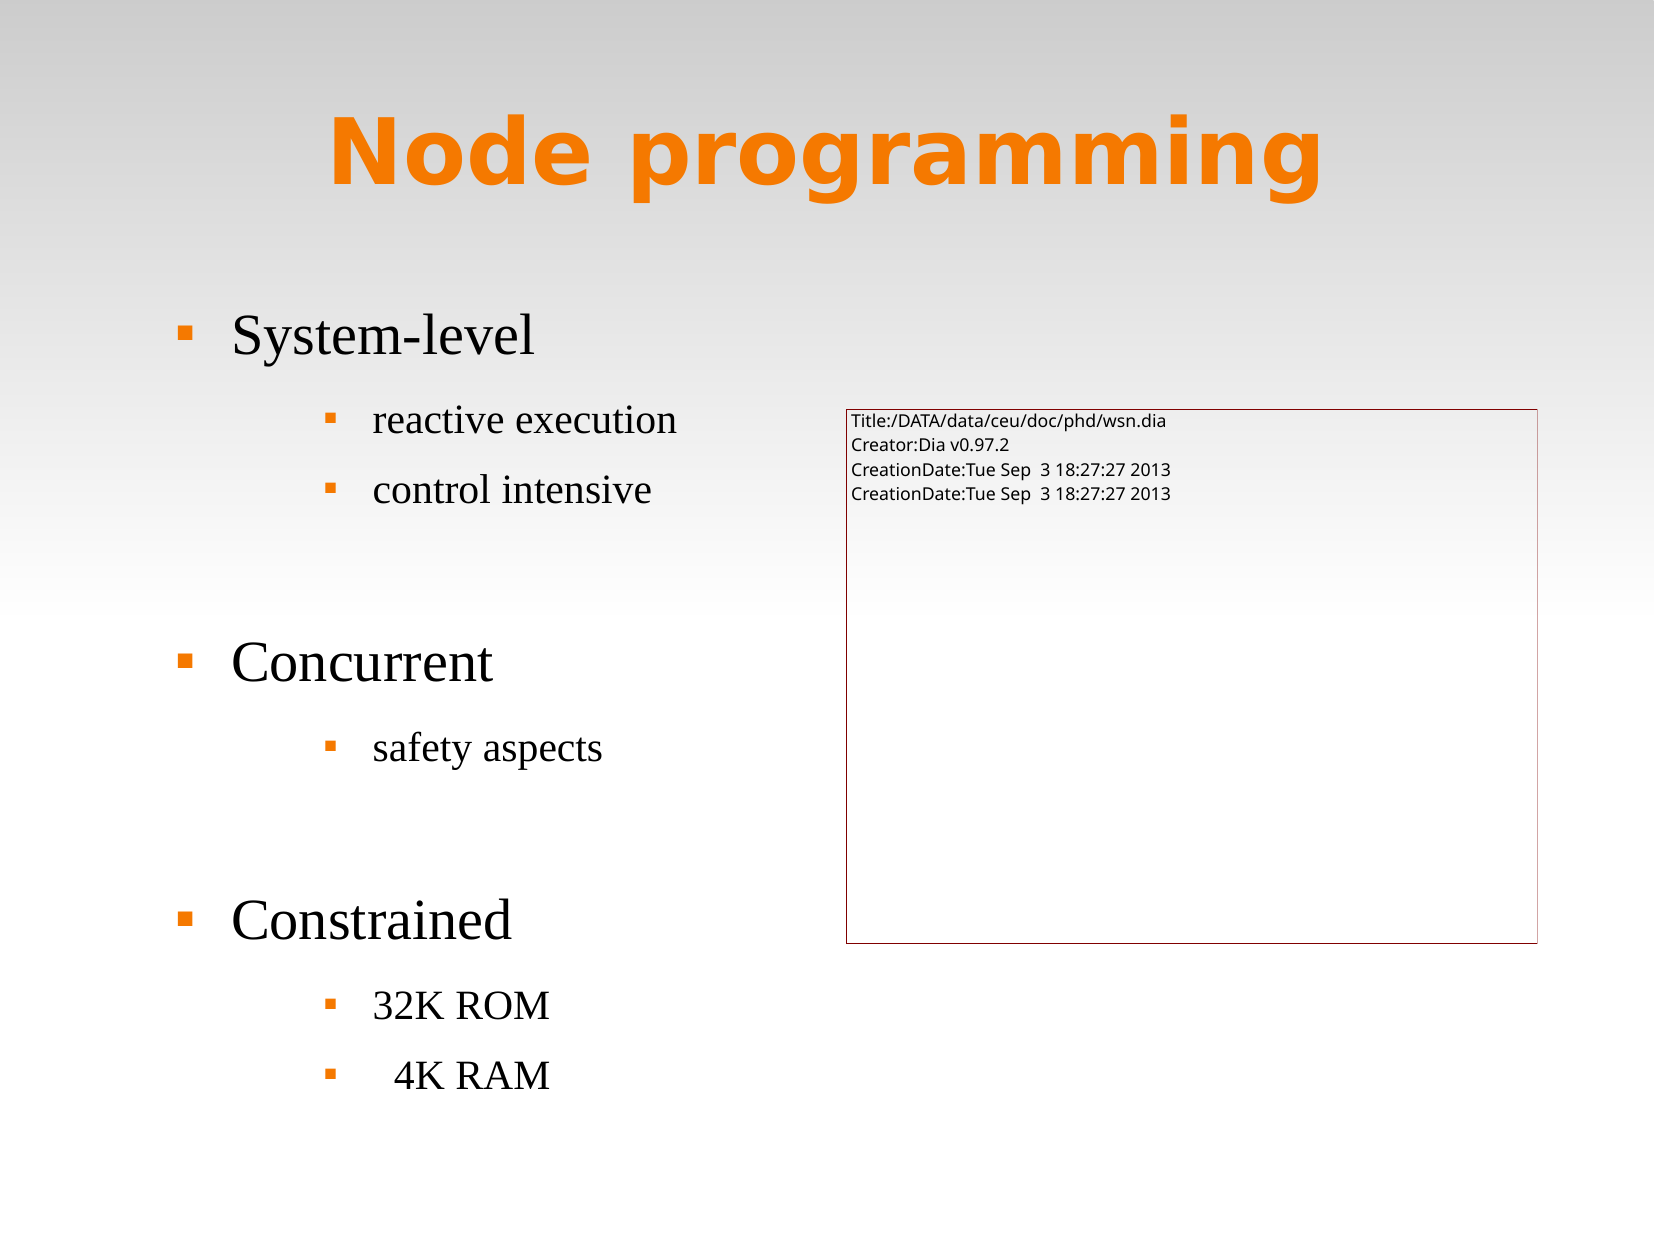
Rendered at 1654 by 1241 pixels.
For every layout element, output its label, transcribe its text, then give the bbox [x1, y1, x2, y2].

list System-level reactive execution control intensive Concurrent safety aspects Constrained 32K ROM 4K RAM [89, 302, 816, 1150]
title Node programming [82, 49, 1571, 257]
picture [845, 407, 1538, 944]
